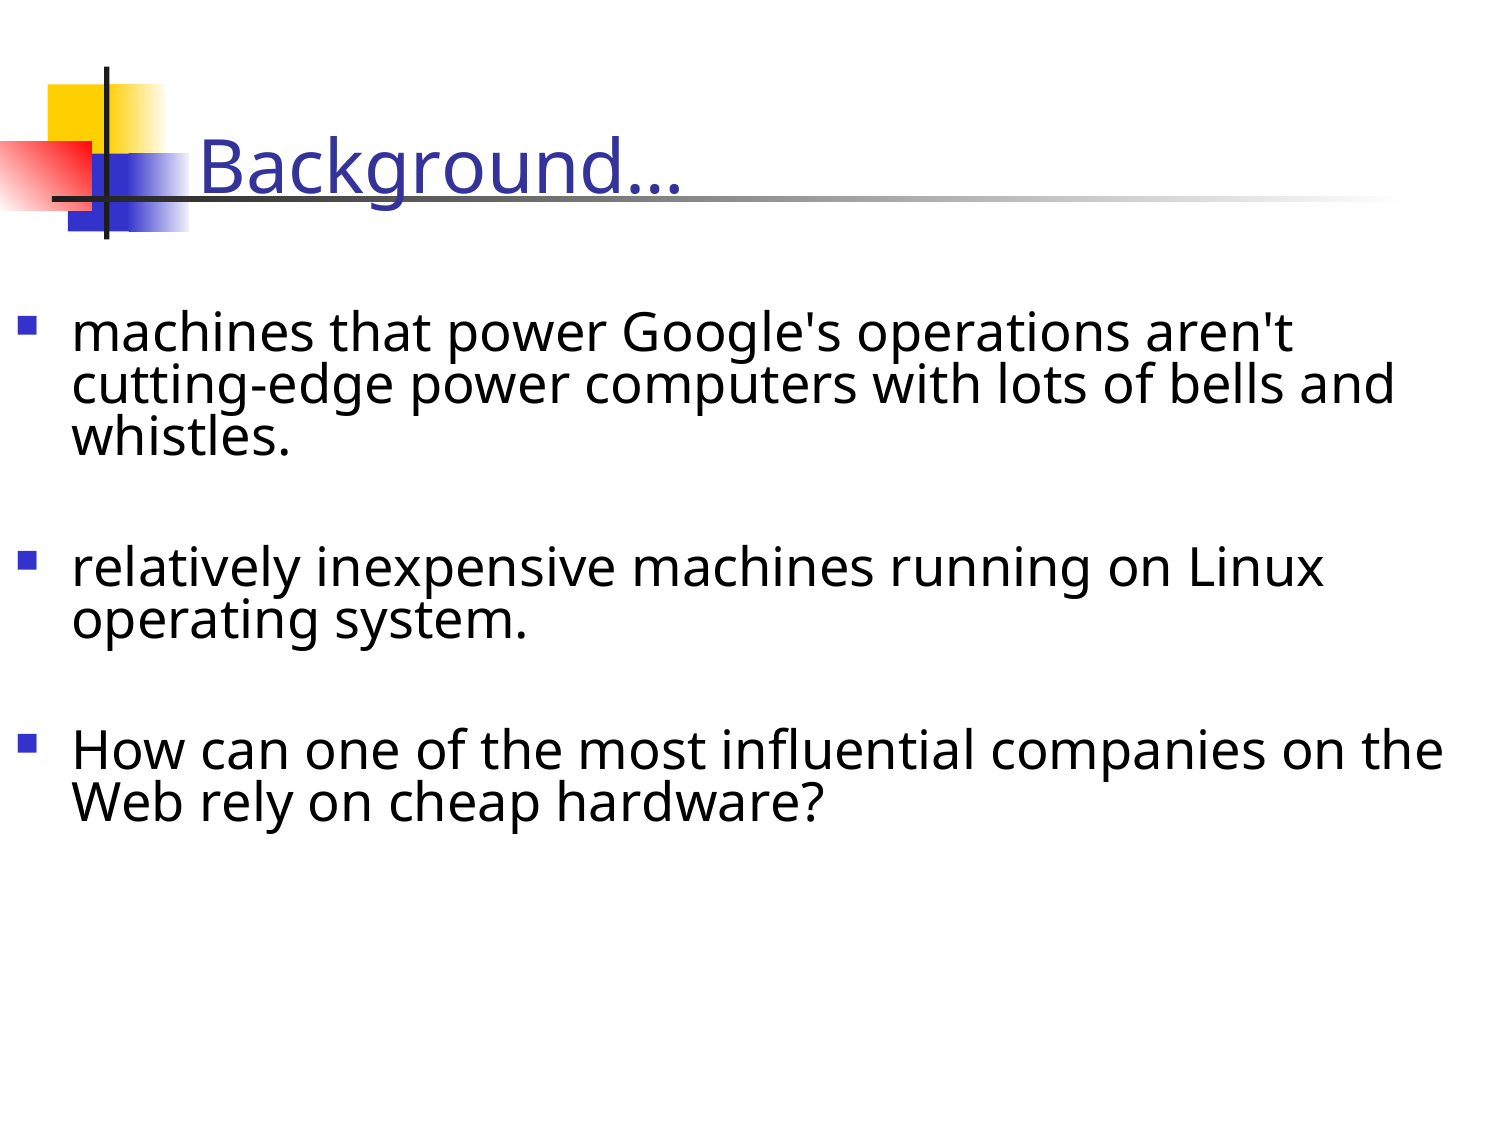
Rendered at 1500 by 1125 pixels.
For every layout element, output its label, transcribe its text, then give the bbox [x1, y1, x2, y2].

text_box Background… [183, 78, 1462, 216]
text_box machines that power Google's operations aren't cutting-edge power computers with lots of bells and whistles. relatively inexpensive machines running on Linux operating system. How can one of the most influential companies on the Web rely on cheap hardware? [0, 302, 1500, 965]
